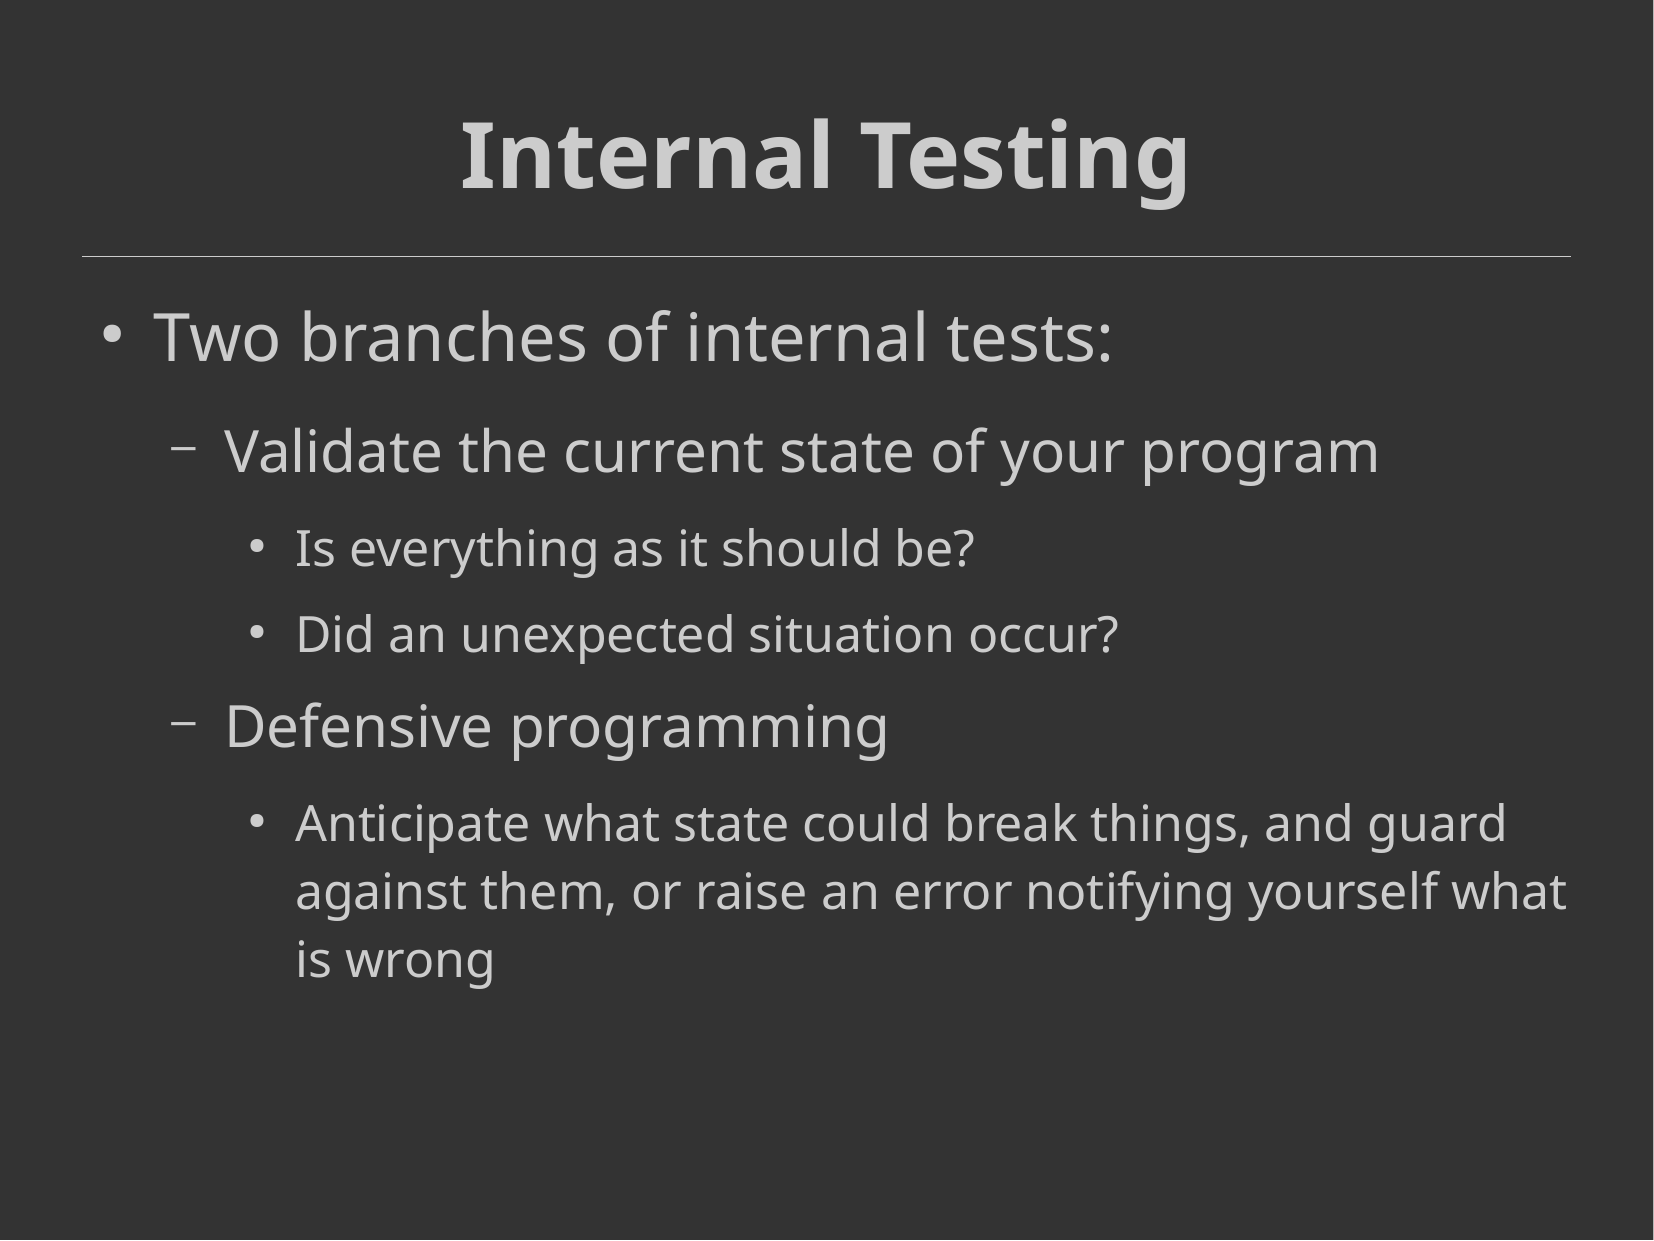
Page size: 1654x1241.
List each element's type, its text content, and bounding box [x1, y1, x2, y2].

list Two branches of internal tests: Validate the current state of your program Is everything as it should be? Did an unexpected situation occur? Defensive programming Anticipate what state could break things, and guard against them, or raise an error notifying yourself what is wrong [82, 290, 1571, 1170]
title Internal Testing [82, 49, 1571, 257]
